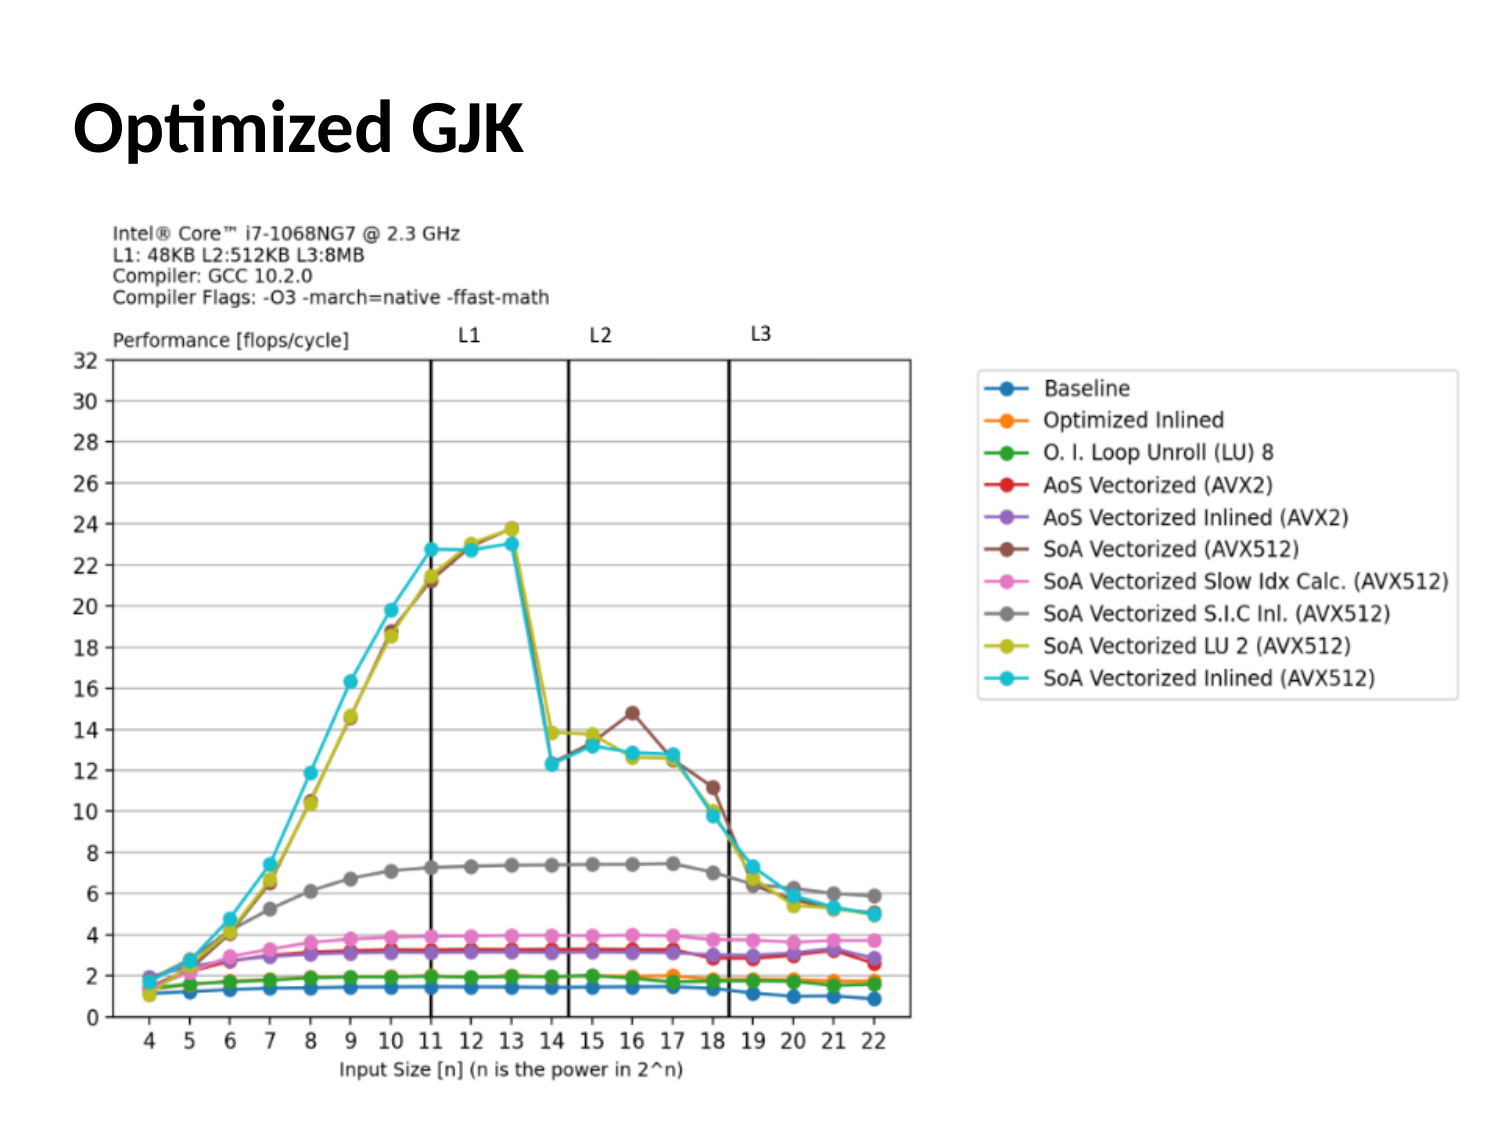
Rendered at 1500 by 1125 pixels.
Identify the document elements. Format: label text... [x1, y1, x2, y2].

picture [3, 180, 1497, 1111]
title Optimized GJK [58, 62, 1425, 180]
